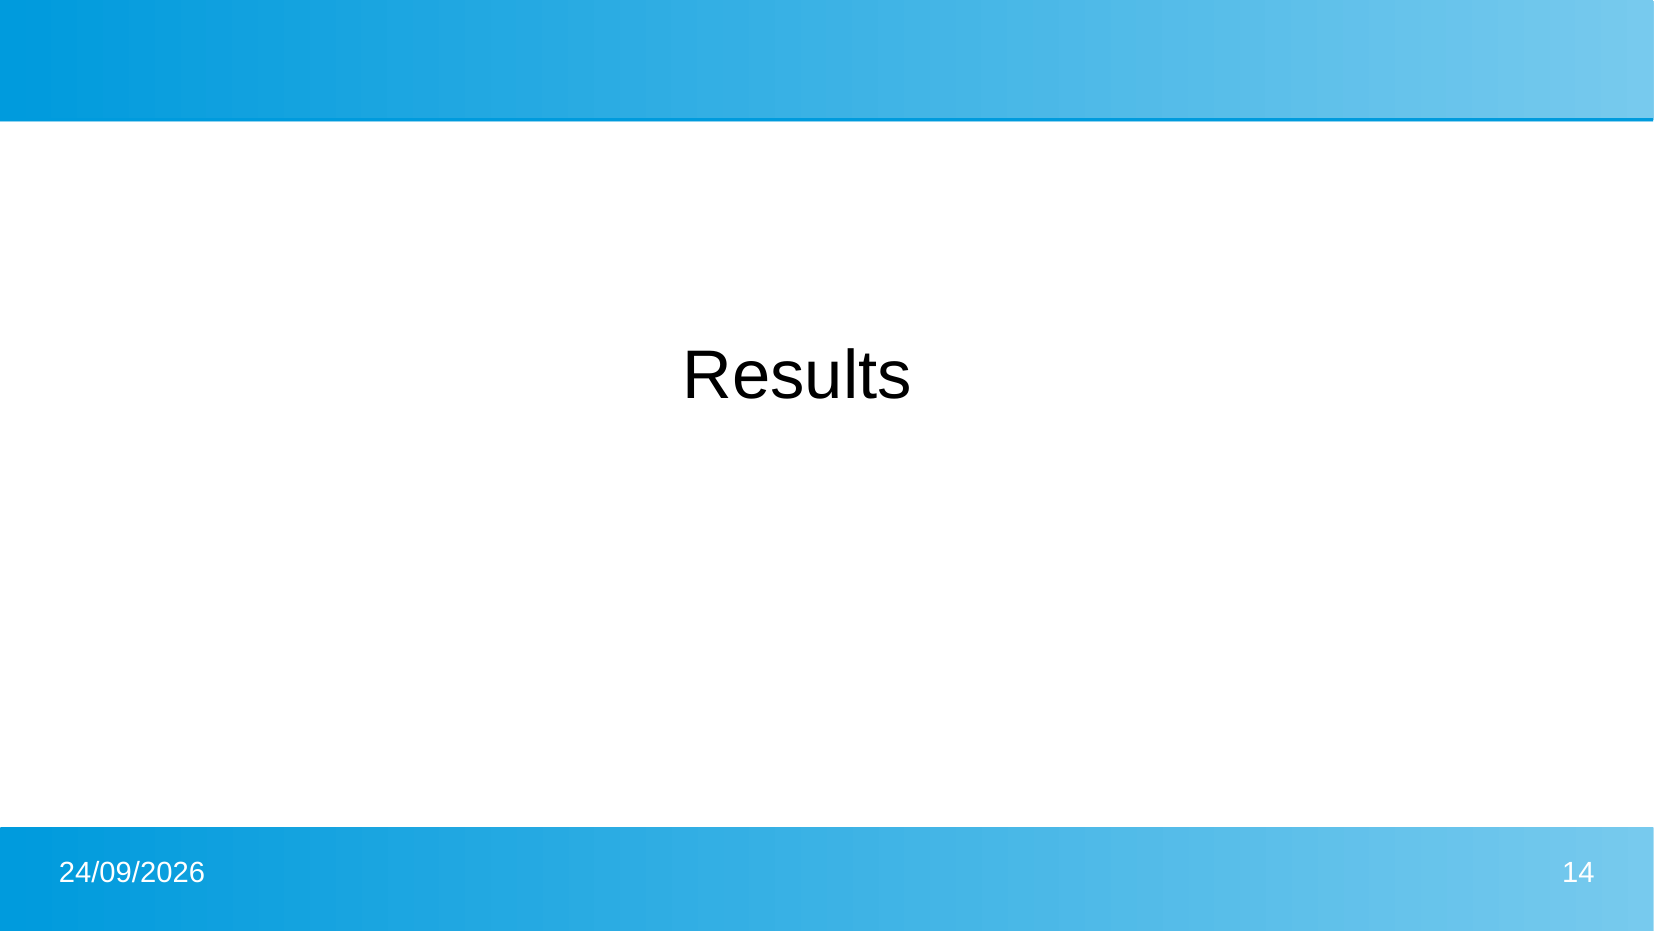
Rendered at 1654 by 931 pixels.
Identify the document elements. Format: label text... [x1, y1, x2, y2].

title Results [29, 334, 1565, 414]
